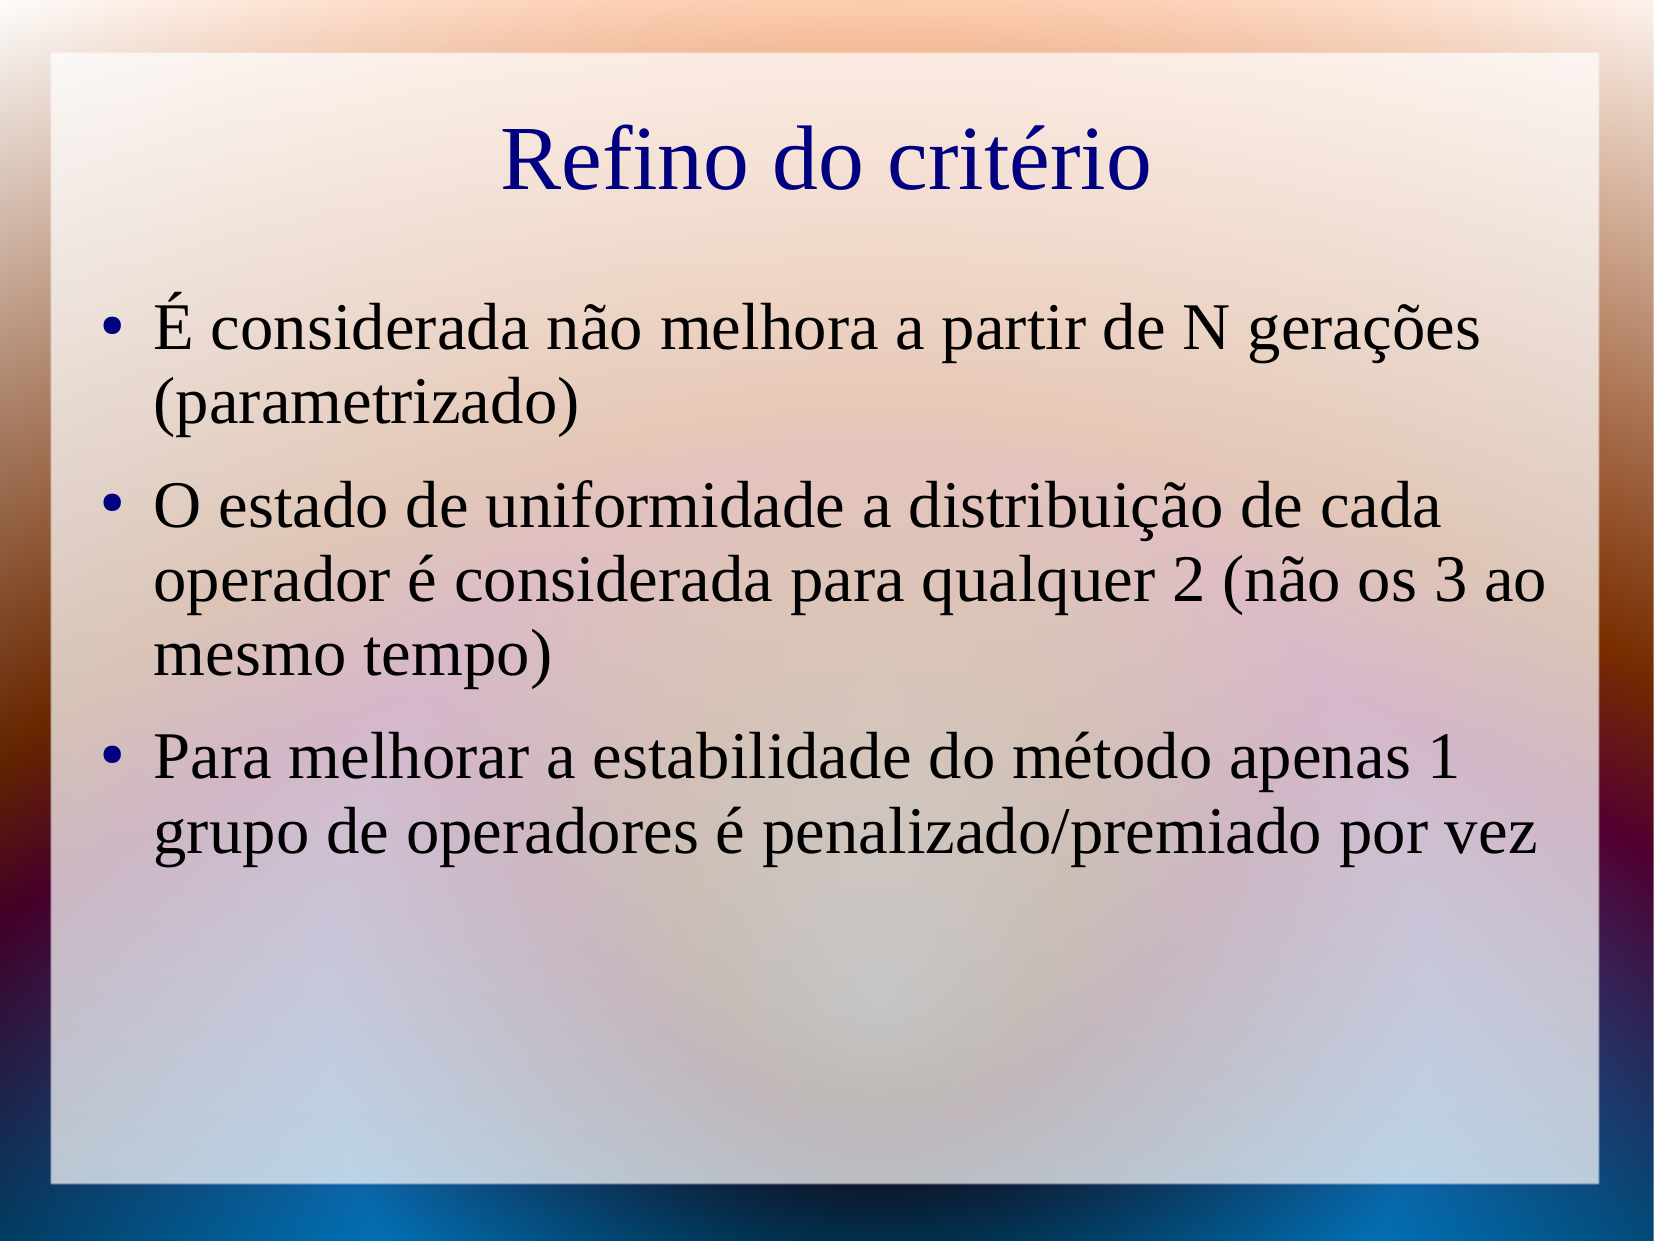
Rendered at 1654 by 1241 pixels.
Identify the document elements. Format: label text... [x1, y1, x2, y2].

list É considerada não melhora a partir de N gerações (parametrizado) O estado de uniformidade a distribuição de cada operador é considerada para qualquer 2 (não os 3 ao mesmo tempo) Para melhorar a estabilidade do método apenas 1 grupo de operadores é penalizado/premiado por vez [82, 290, 1571, 1109]
title Refino do critério [82, 55, 1571, 263]
picture [0, 0, 1654, 1241]
